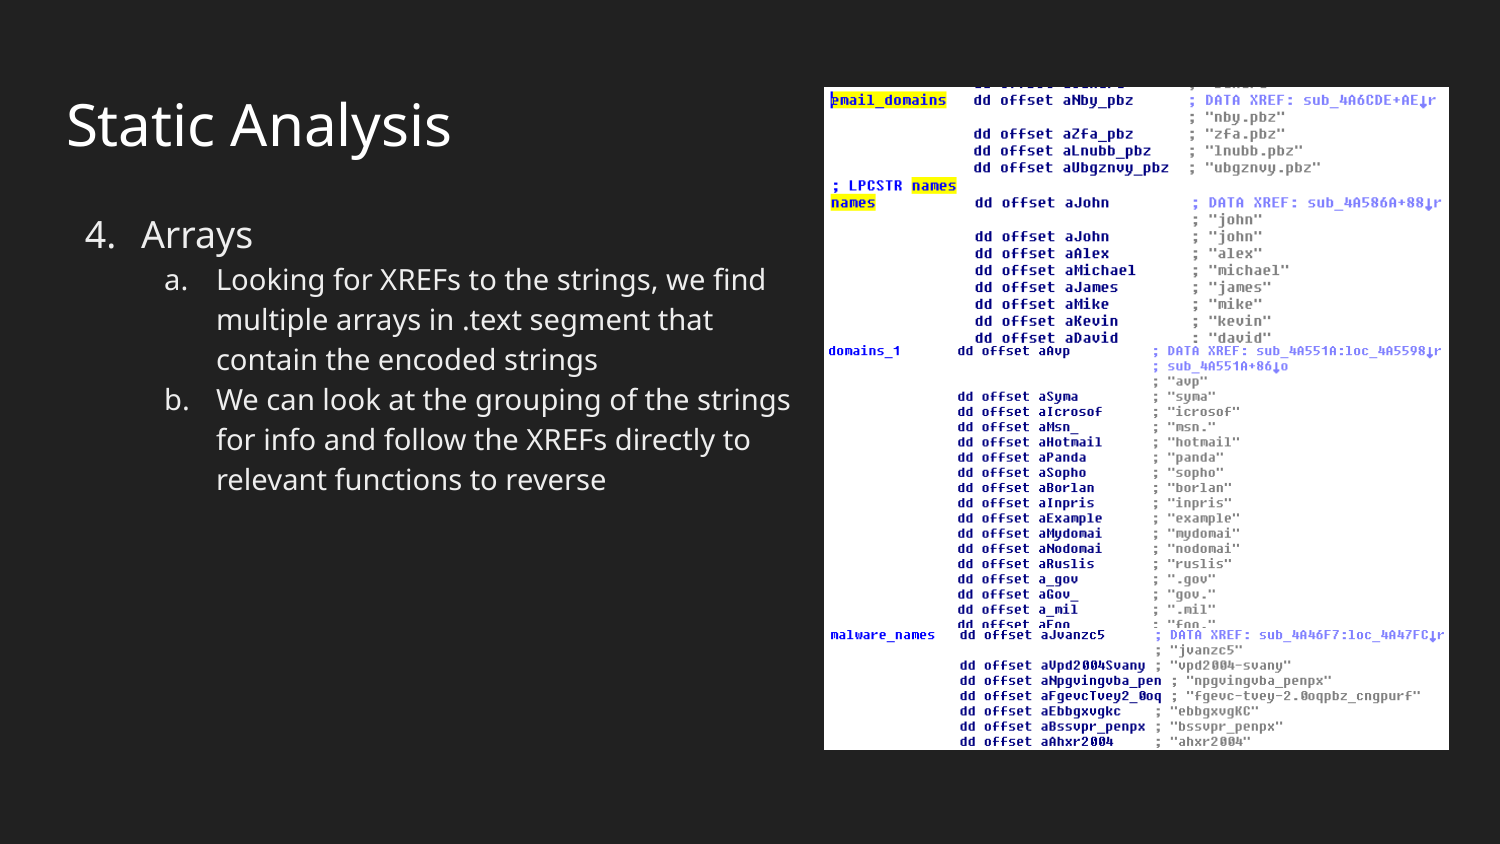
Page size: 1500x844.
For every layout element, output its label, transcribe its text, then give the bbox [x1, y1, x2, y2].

list Arrays Looking for XREFs to the strings, we find multiple arrays in .text segment that contain the encoded strings We can look at the grouping of the strings for info and follow the XREFs directly to relevant functions to reverse [51, 189, 824, 750]
title Static Analysis [51, 72, 1449, 167]
picture [824, 87, 1449, 750]
